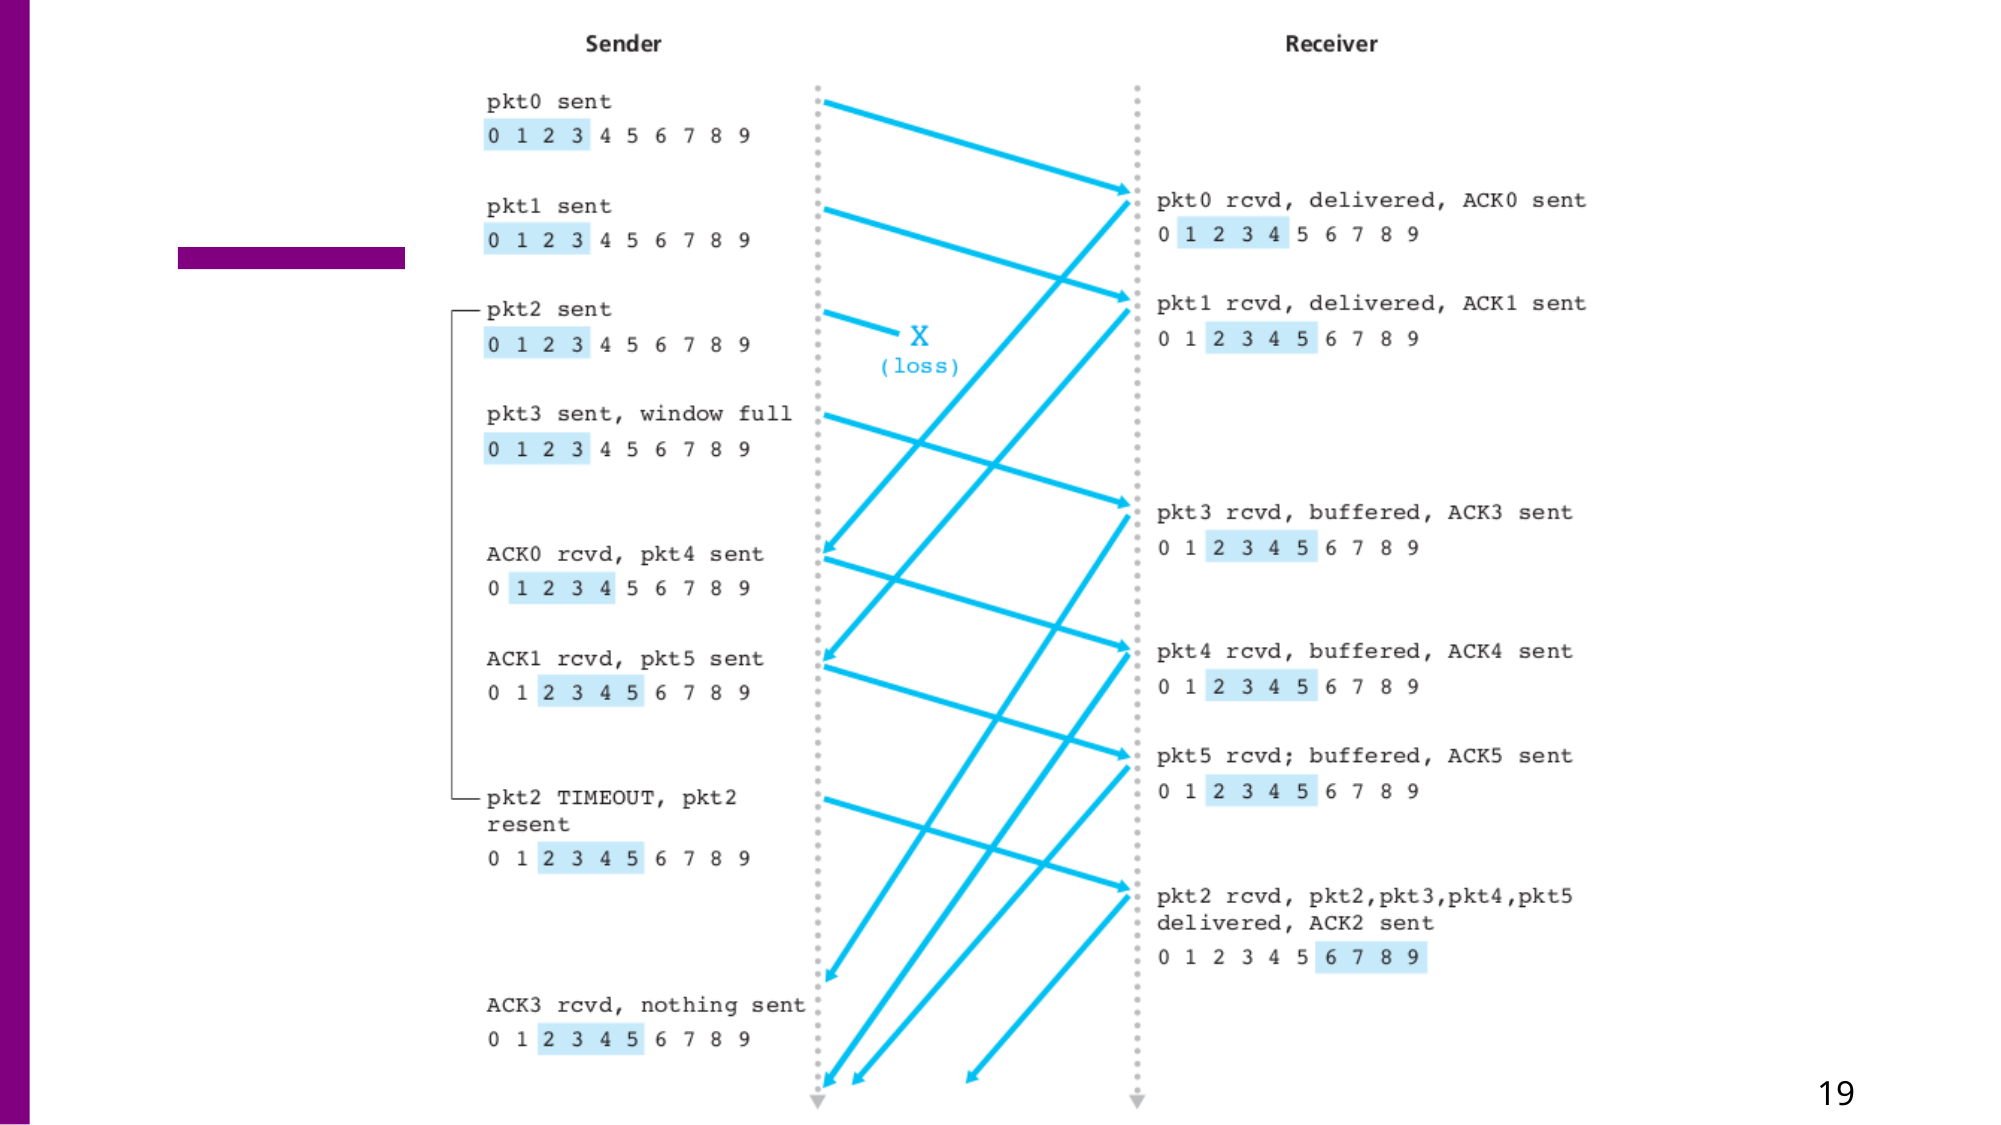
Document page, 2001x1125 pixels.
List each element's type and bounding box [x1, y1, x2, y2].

picture [405, 1, 1605, 1125]
